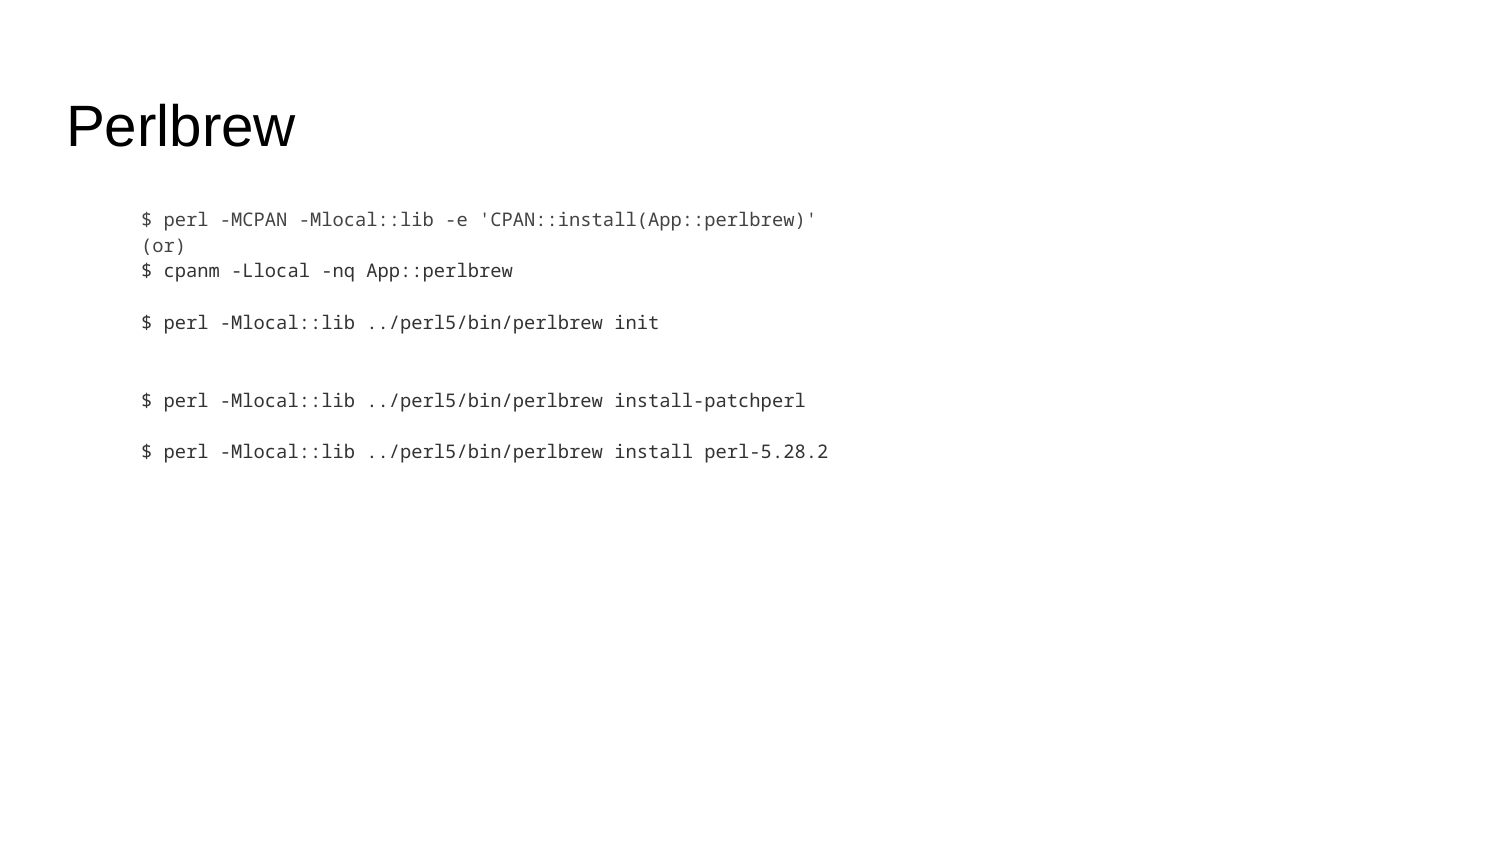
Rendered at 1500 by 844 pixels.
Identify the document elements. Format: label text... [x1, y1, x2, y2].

title Perlbrew [51, 72, 1449, 167]
list $ perl -MCPAN -Mlocal::lib -e 'CPAN::install(App::perlbrew)' (or) $ cpanm -Llocal -nq App::perlbrew $ perl -Mlocal::lib ../perl5/bin/perlbrew init $ perl -Mlocal::lib ../perl5/bin/perlbrew install-patchperl $ perl -Mlocal::lib ../perl5/bin/perlbrew install perl-5.28.2 [51, 189, 1449, 750]
